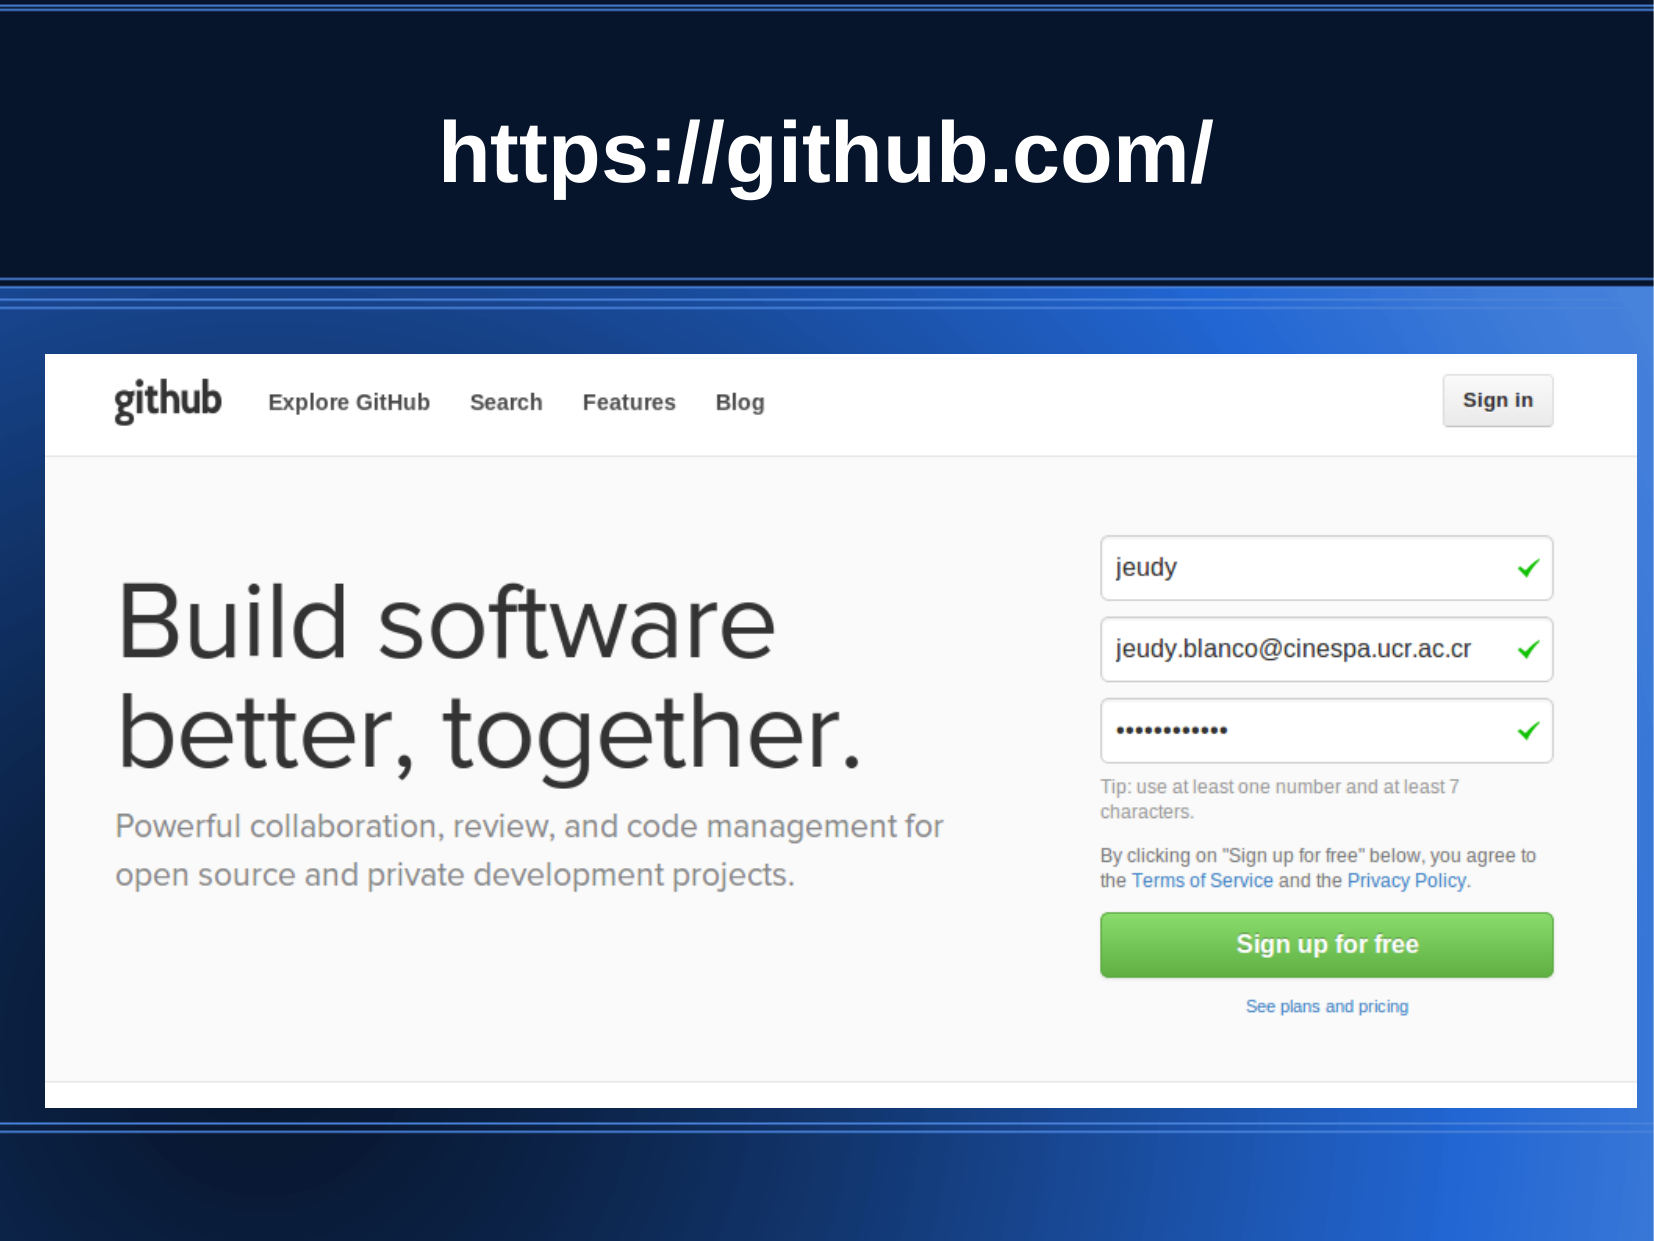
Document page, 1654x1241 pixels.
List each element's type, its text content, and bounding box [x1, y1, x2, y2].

title https://github.com/ [82, 49, 1571, 257]
picture [0, 0, 1654, 1241]
